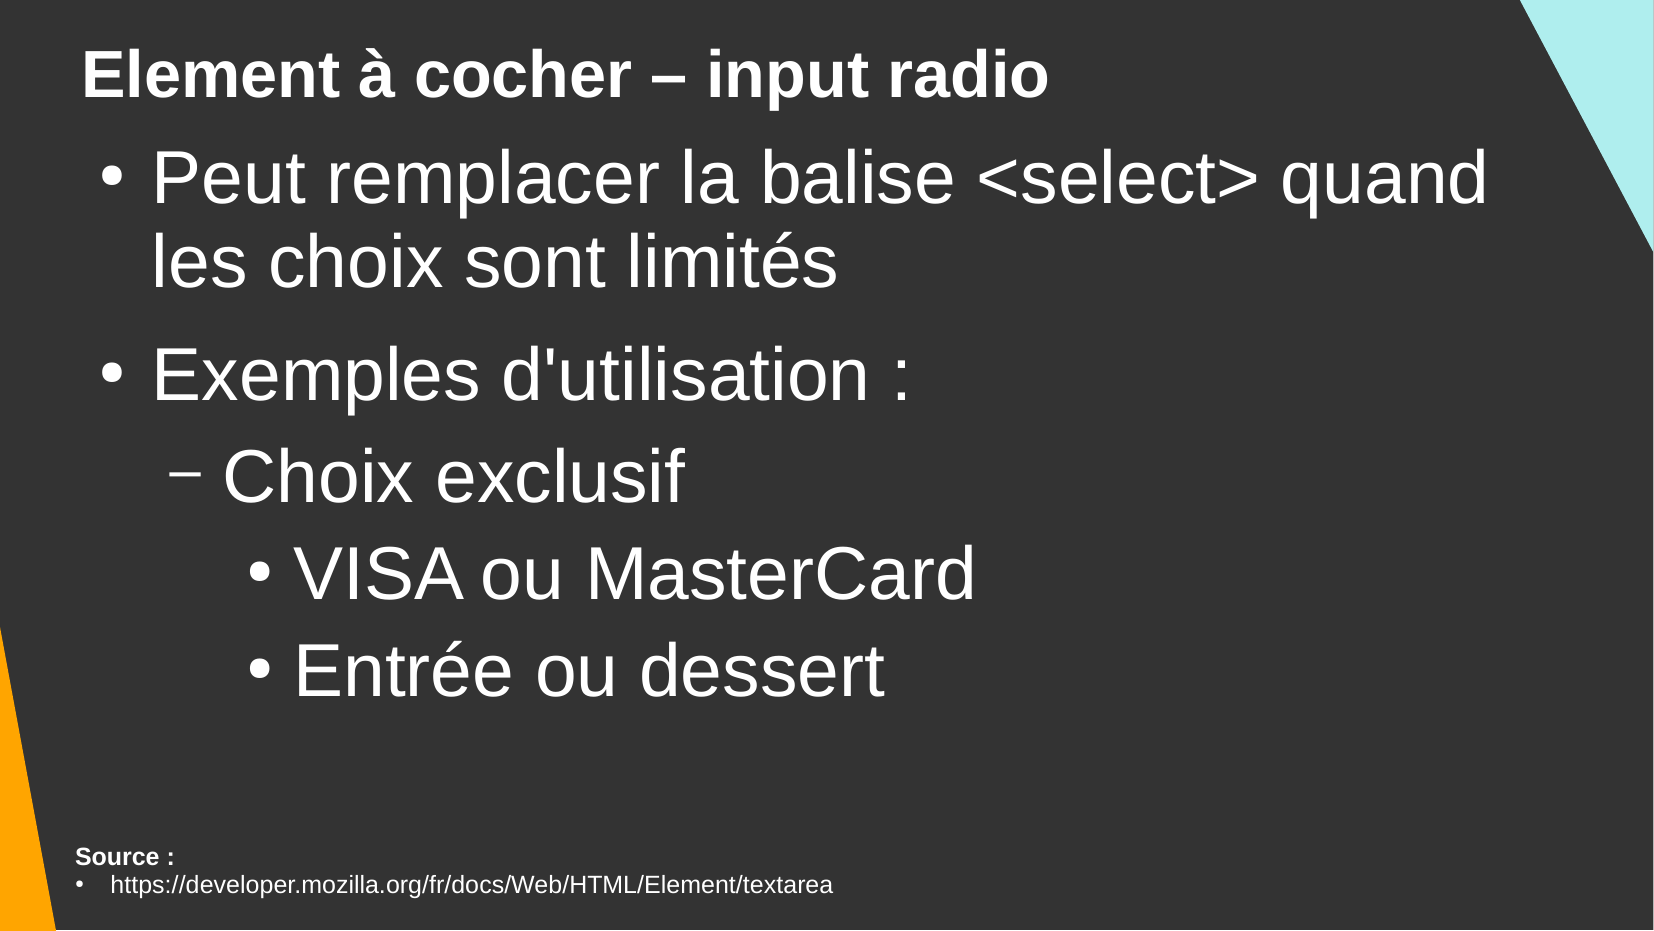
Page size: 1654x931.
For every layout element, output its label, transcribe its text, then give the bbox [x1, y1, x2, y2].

text_box Source : https://developer.mozilla.org/fr/docs/Web/HTML/Element/textarea [60, 835, 1546, 907]
text_box [1519, 0, 1654, 254]
title Element à cocher – input radio [81, 37, 1570, 115]
list Peut remplacer la balise <select> quand les choix sont limités Exemples d'utilisation : Choix exclusif VISA ou MasterCard Entrée ou dessert [80, 135, 1605, 798]
text_box [0, 627, 57, 931]
